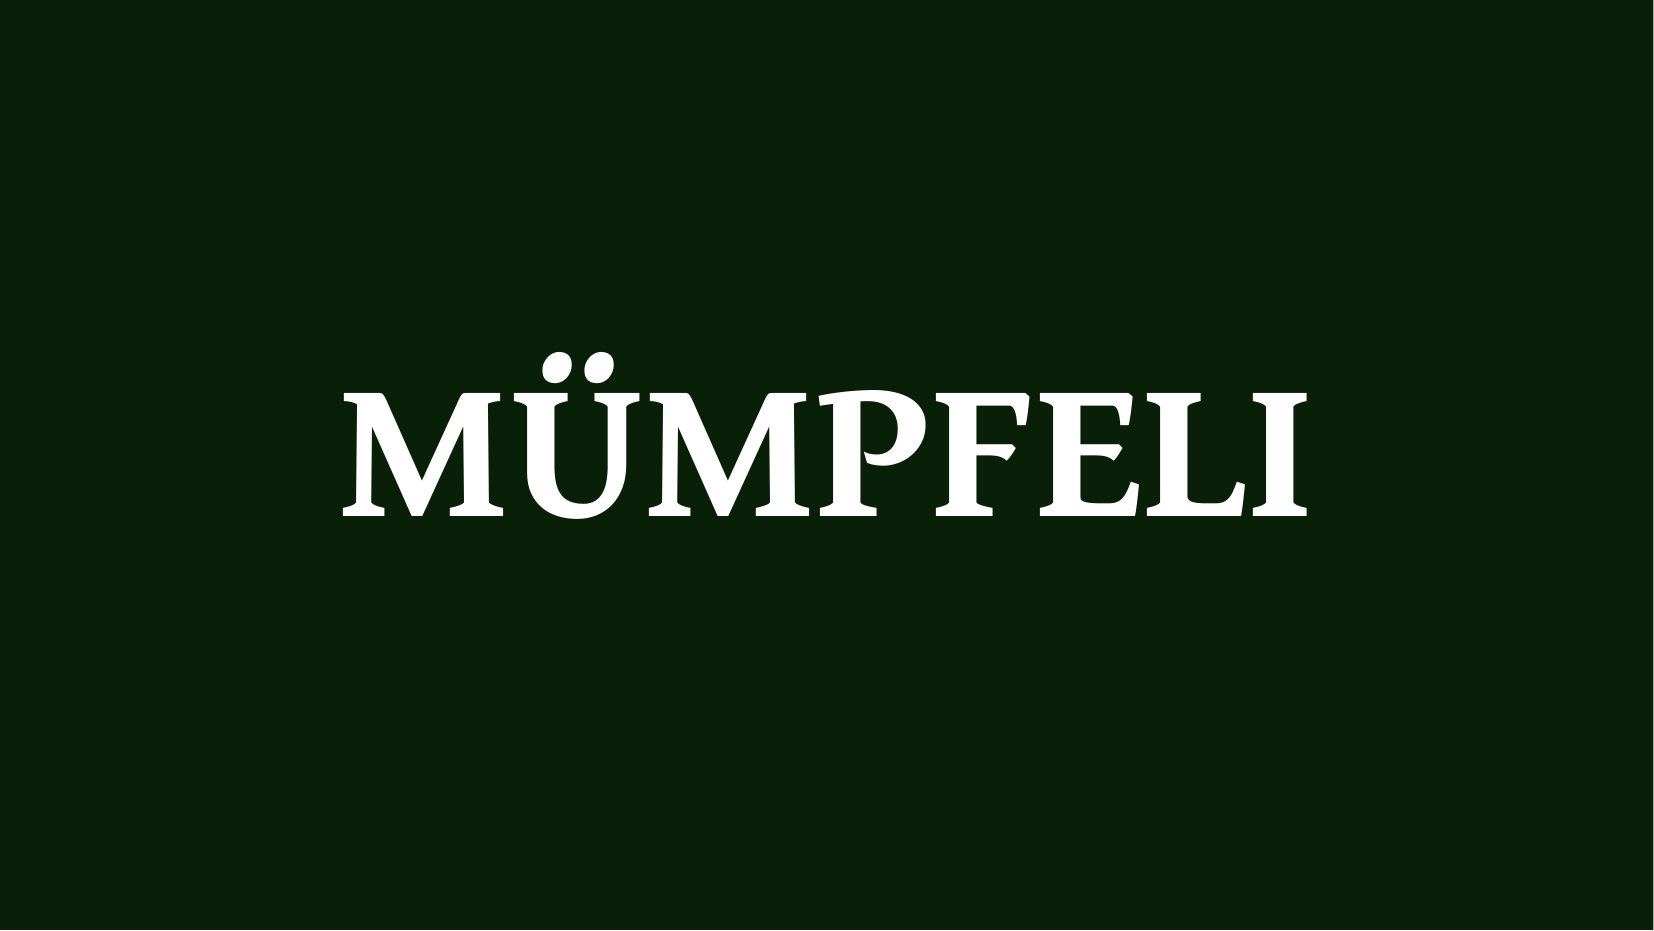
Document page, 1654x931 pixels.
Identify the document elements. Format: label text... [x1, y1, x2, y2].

title MÜMPFELI [82, 59, 1571, 857]
